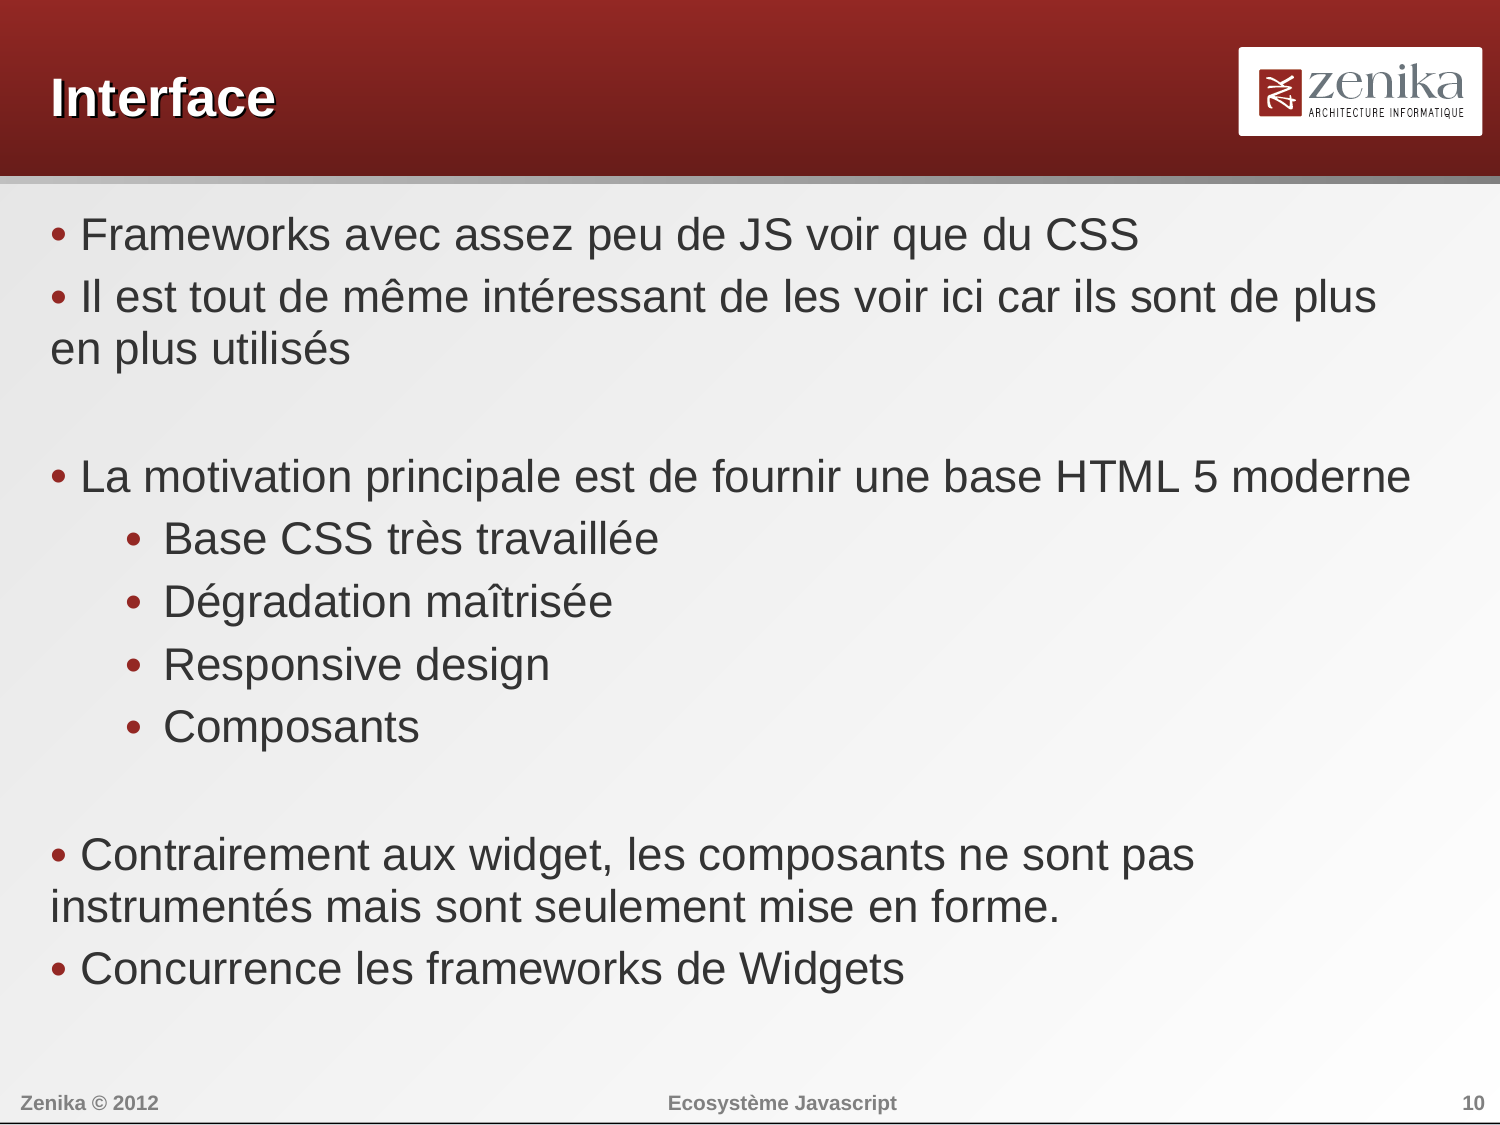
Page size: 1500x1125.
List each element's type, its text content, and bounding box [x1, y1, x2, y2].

picture [1257, 58, 1464, 125]
title Interface [50, 3, 1206, 192]
list Frameworks avec assez peu de JS voir que du CSS Il est tout de même intéressant de les voir ici car ils sont de plus en plus utilisés La motivation principale est de fournir une base HTML 5 moderne Base CSS très travaillée Dégradation maîtrisée Responsive design Composants Contrairement aux widget, les composants ne sont pas instrumentés mais sont seulement mise en forme. Concurrence les frameworks de Widgets [50, 208, 1435, 995]
